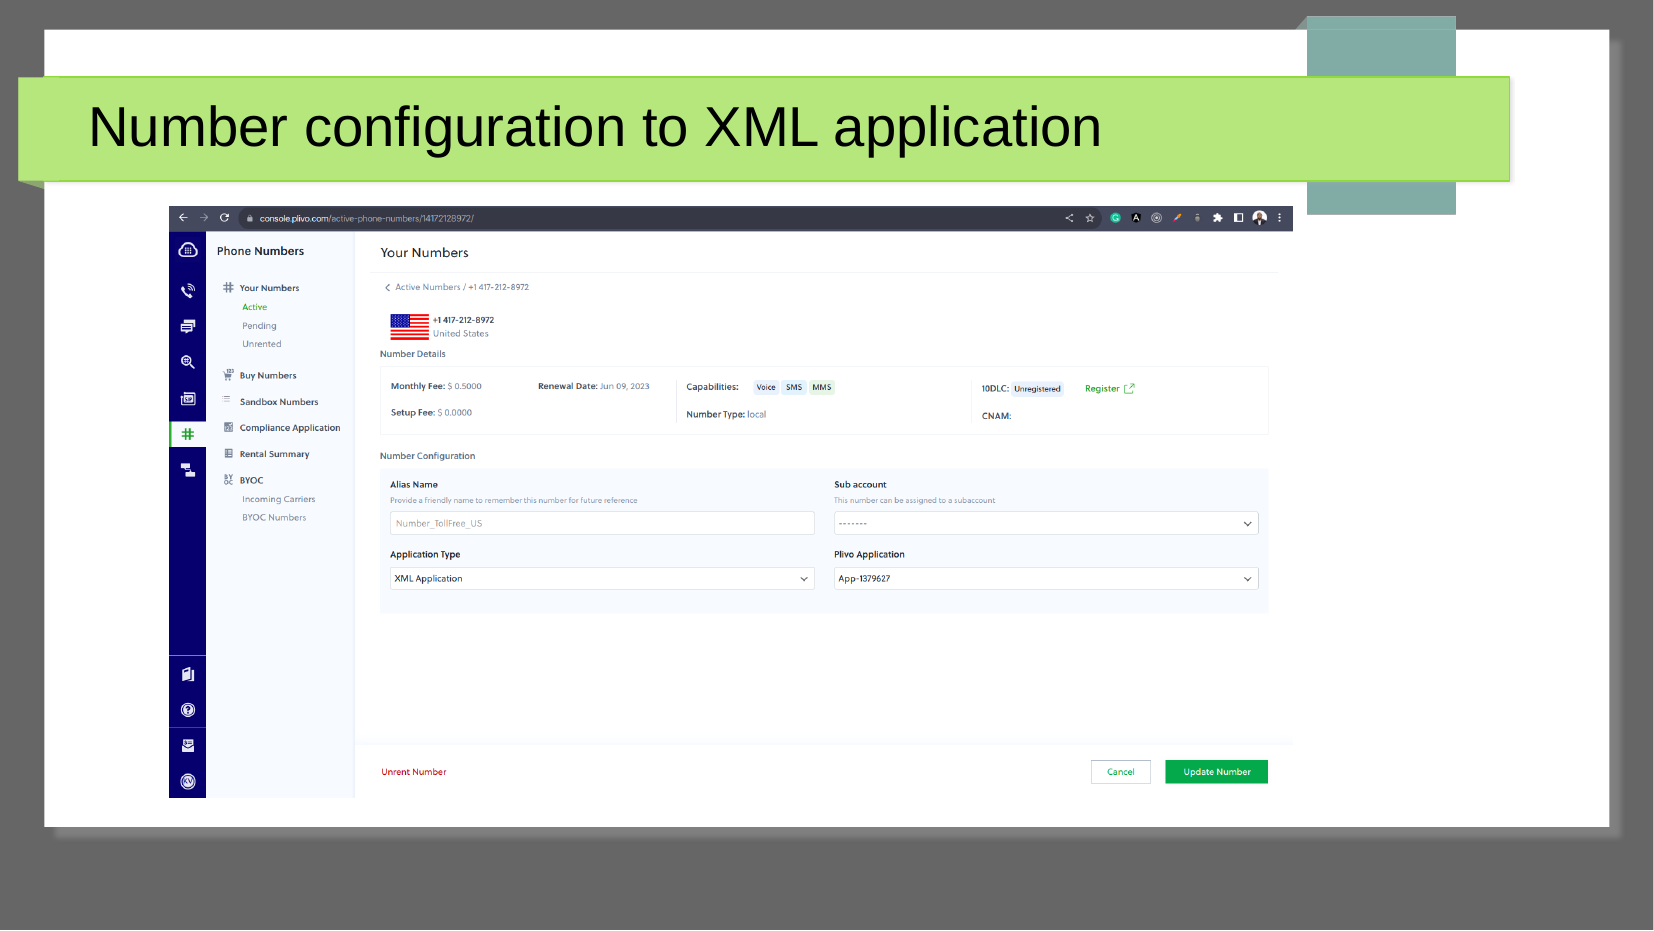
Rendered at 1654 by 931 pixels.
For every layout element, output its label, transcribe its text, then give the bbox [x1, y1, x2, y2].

picture [169, 206, 1293, 798]
title Number configuration to XML application [88, 32, 1506, 222]
